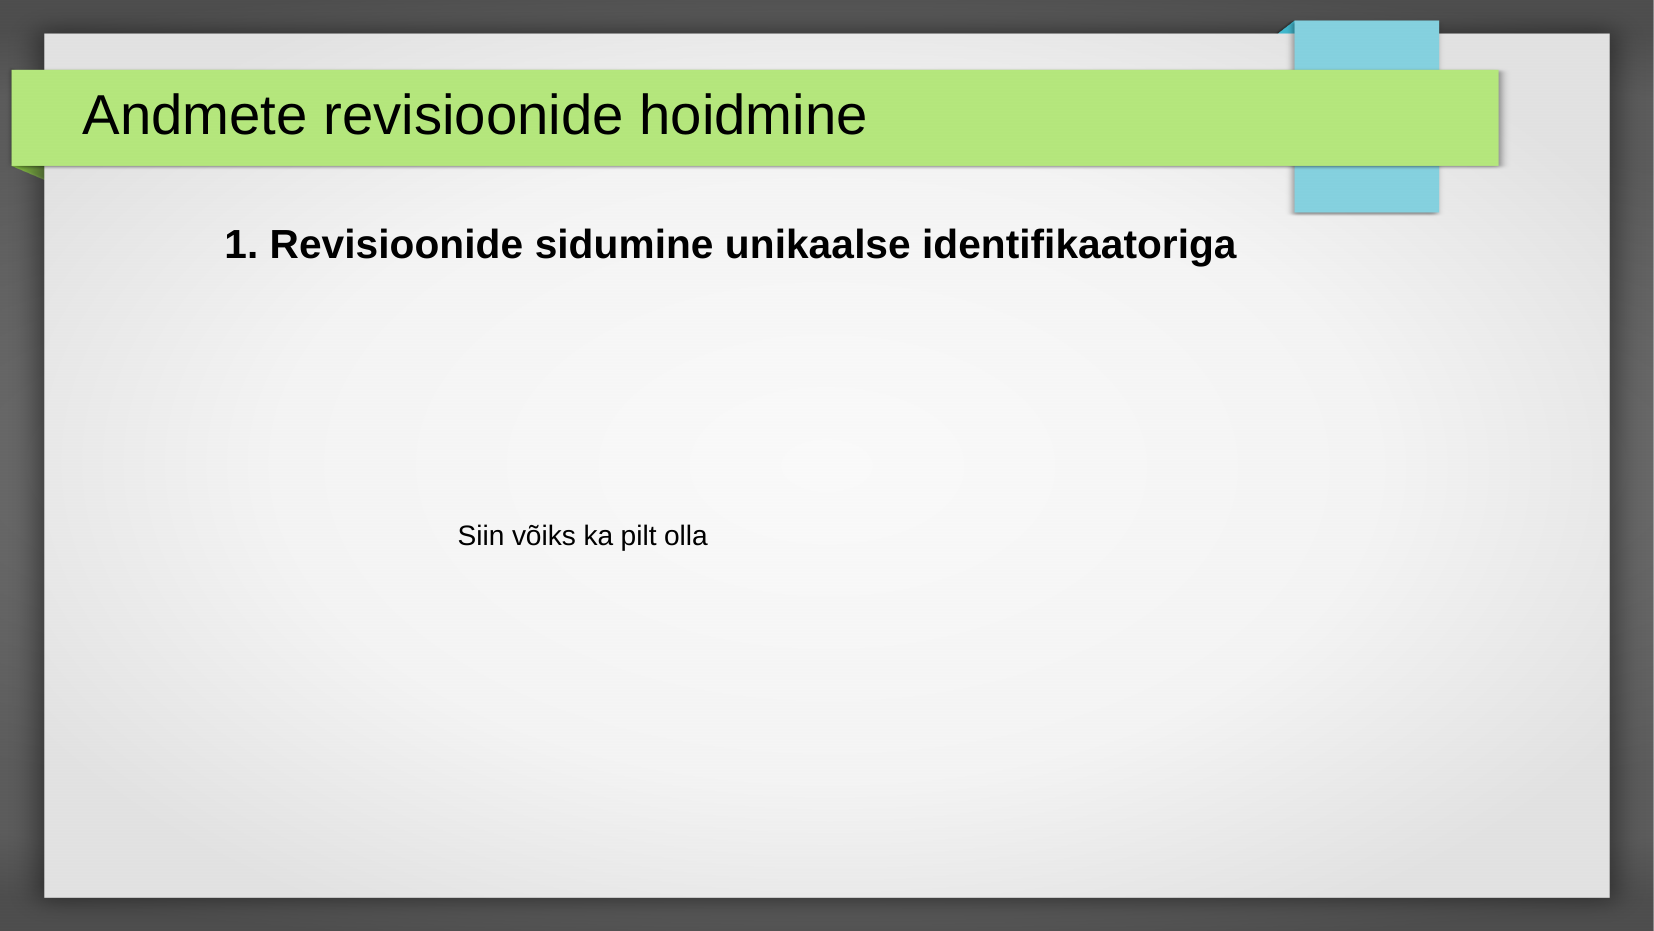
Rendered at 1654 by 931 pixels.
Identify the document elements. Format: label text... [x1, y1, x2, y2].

text_box Siin võiks ka pilt olla [437, 506, 1087, 565]
picture [0, 0, 1654, 931]
list 1. Revisioonide sidumine unikaalse identifikaatoriga [82, 221, 1571, 750]
title Andmete revisioonide hoidmine [82, 70, 1264, 160]
